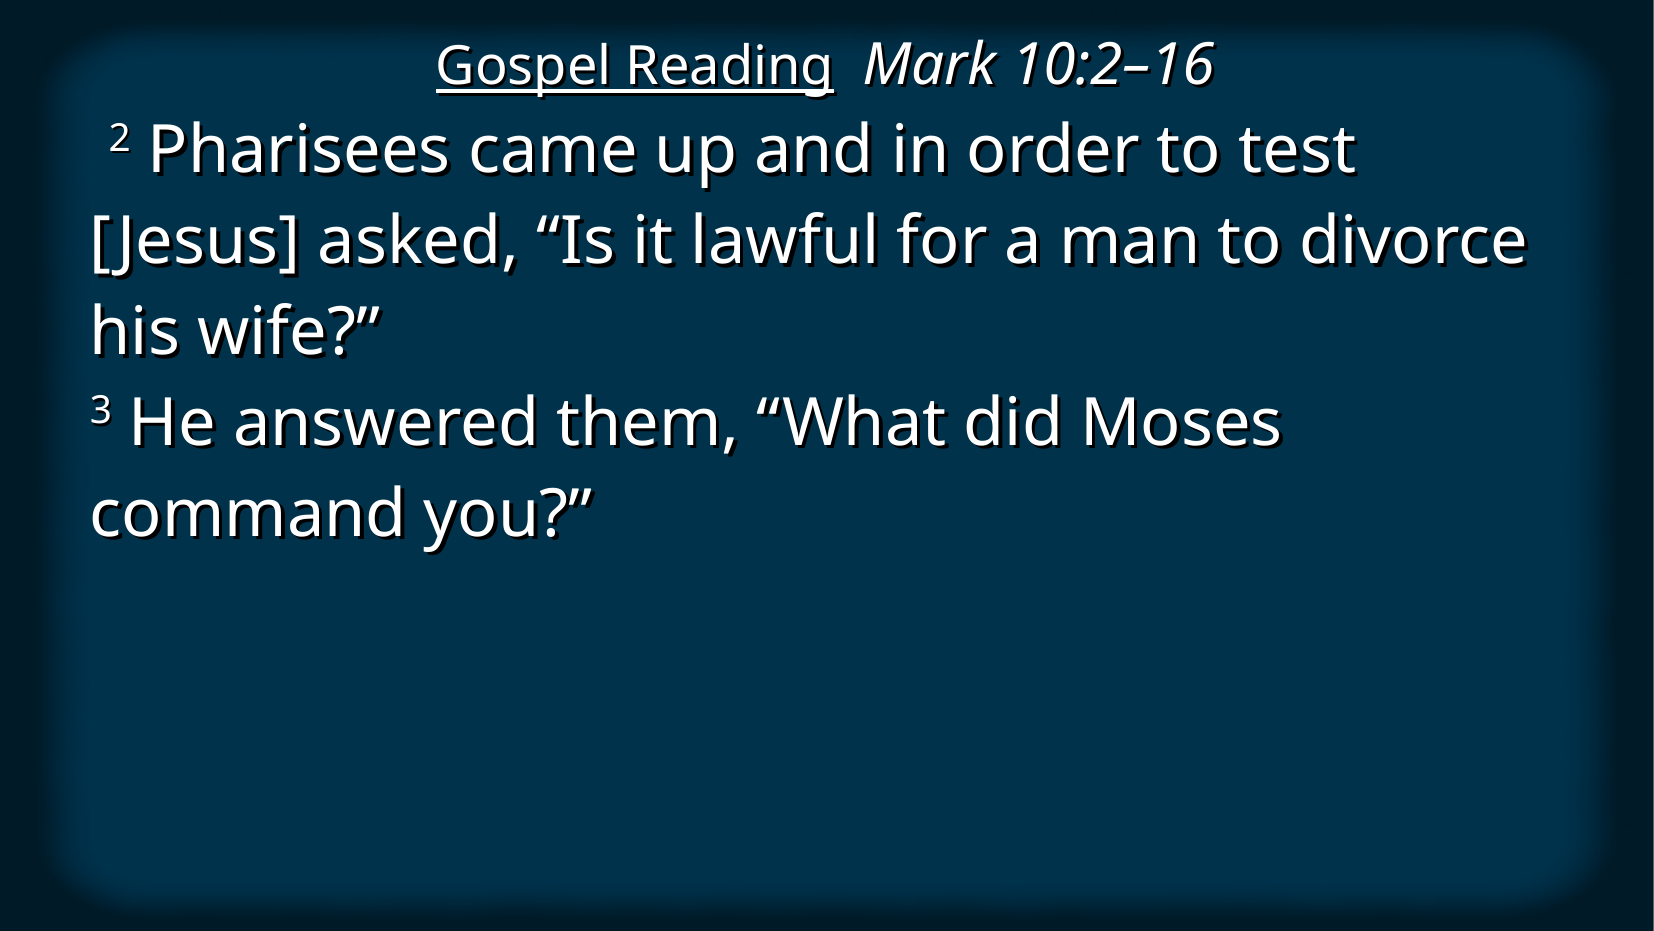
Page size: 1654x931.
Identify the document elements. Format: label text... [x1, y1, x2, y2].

picture [0, 0, 1654, 931]
text_box Gospel Reading Mark 10:2–16 2 Pharisees came up and in order to test [Jesus] asked, “Is it lawful for a man to divorce his wife?” 3 He answered them, “What did Moses command you?” [75, 15, 1576, 463]
